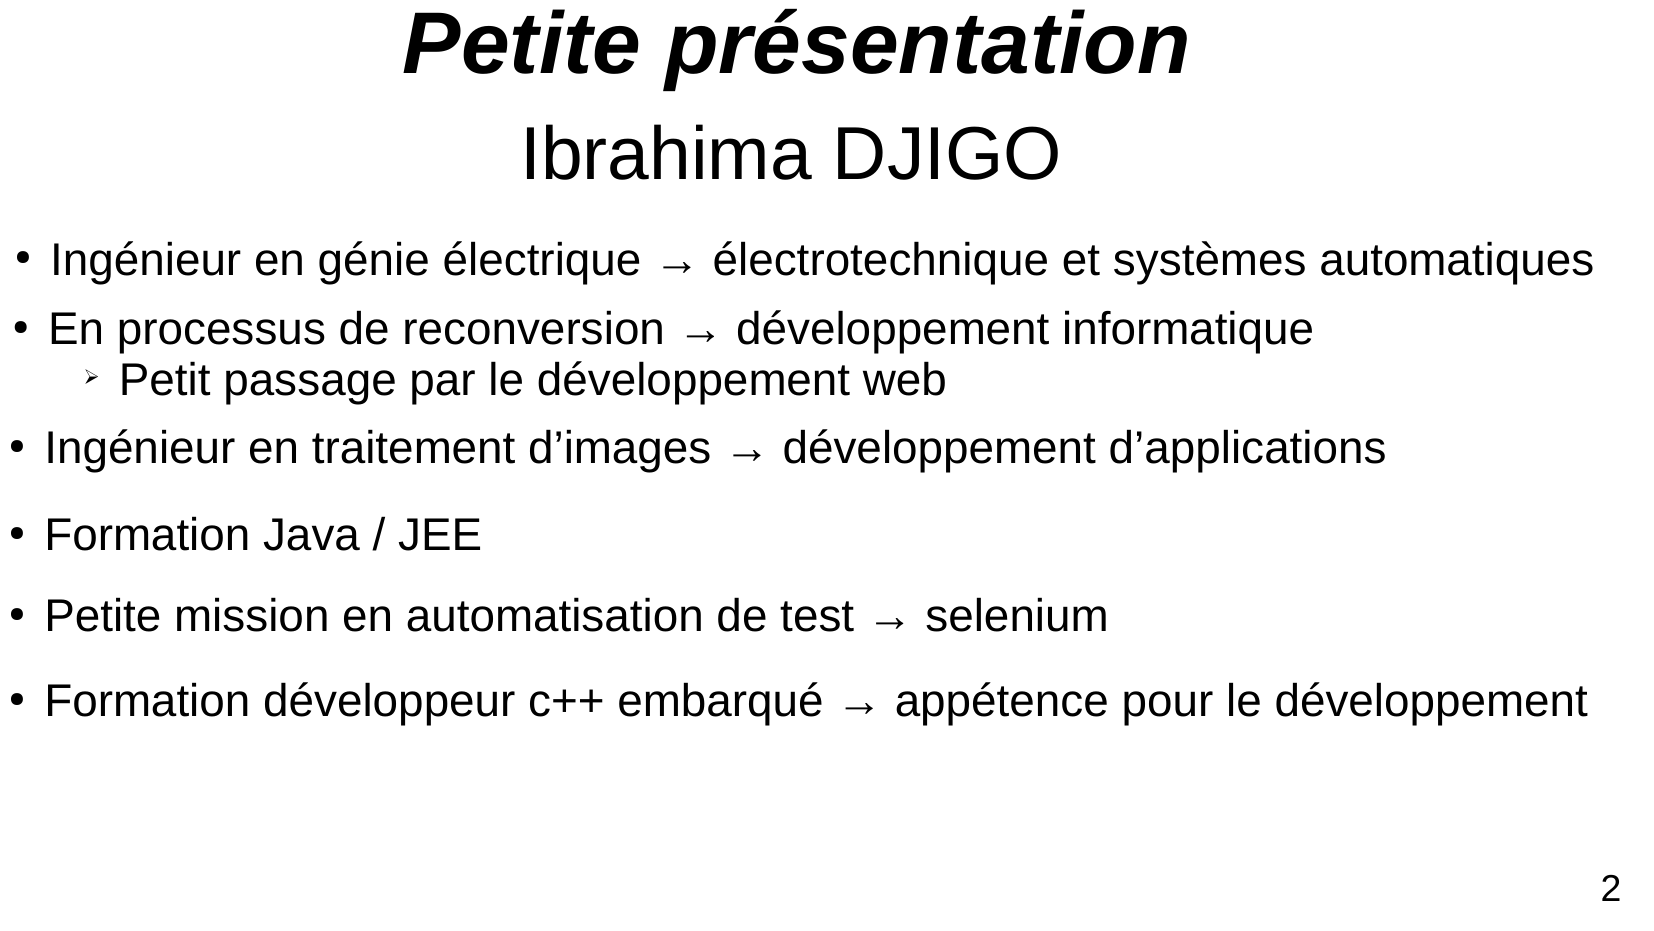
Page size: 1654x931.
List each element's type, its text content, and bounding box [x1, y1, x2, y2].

text_box <numéro> [1585, 860, 1654, 931]
text_box Petite mission en automatisation de test → selenium [0, 582, 1648, 652]
text_box Ingénieur en génie électrique → électrotechnique et systèmes automatiques [0, 226, 1654, 296]
title Petite présentation [0, 0, 1625, 93]
text_box Formation Java / JEE [0, 501, 1648, 572]
text_box En processus de reconversion → développement informatique Petit passage par le développement web [0, 295, 1652, 413]
text_box Formation développeur c++ embarqué → appétence pour le développement [0, 667, 1648, 737]
text_box Ibrahima DJIGO [289, 104, 1294, 203]
text_box Ingénieur en traitement d’images → développement d’applications [0, 414, 1648, 484]
